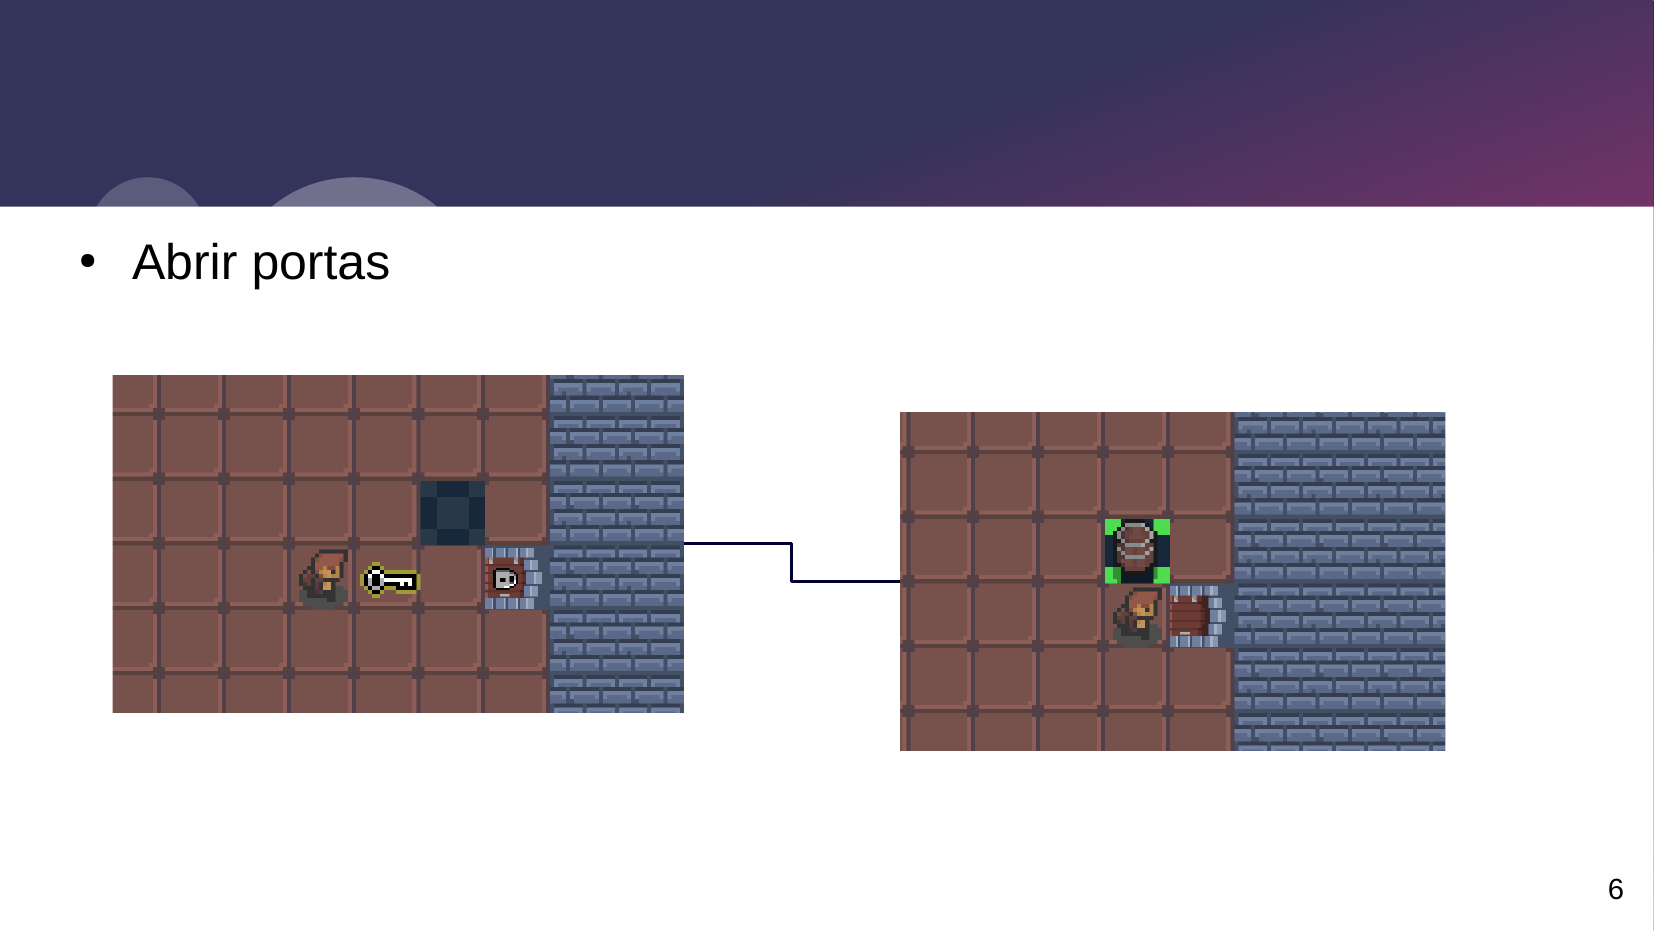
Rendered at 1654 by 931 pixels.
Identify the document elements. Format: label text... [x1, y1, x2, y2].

picture [112, 375, 684, 713]
picture [900, 412, 1446, 751]
list Abrir portas [61, 234, 1538, 826]
